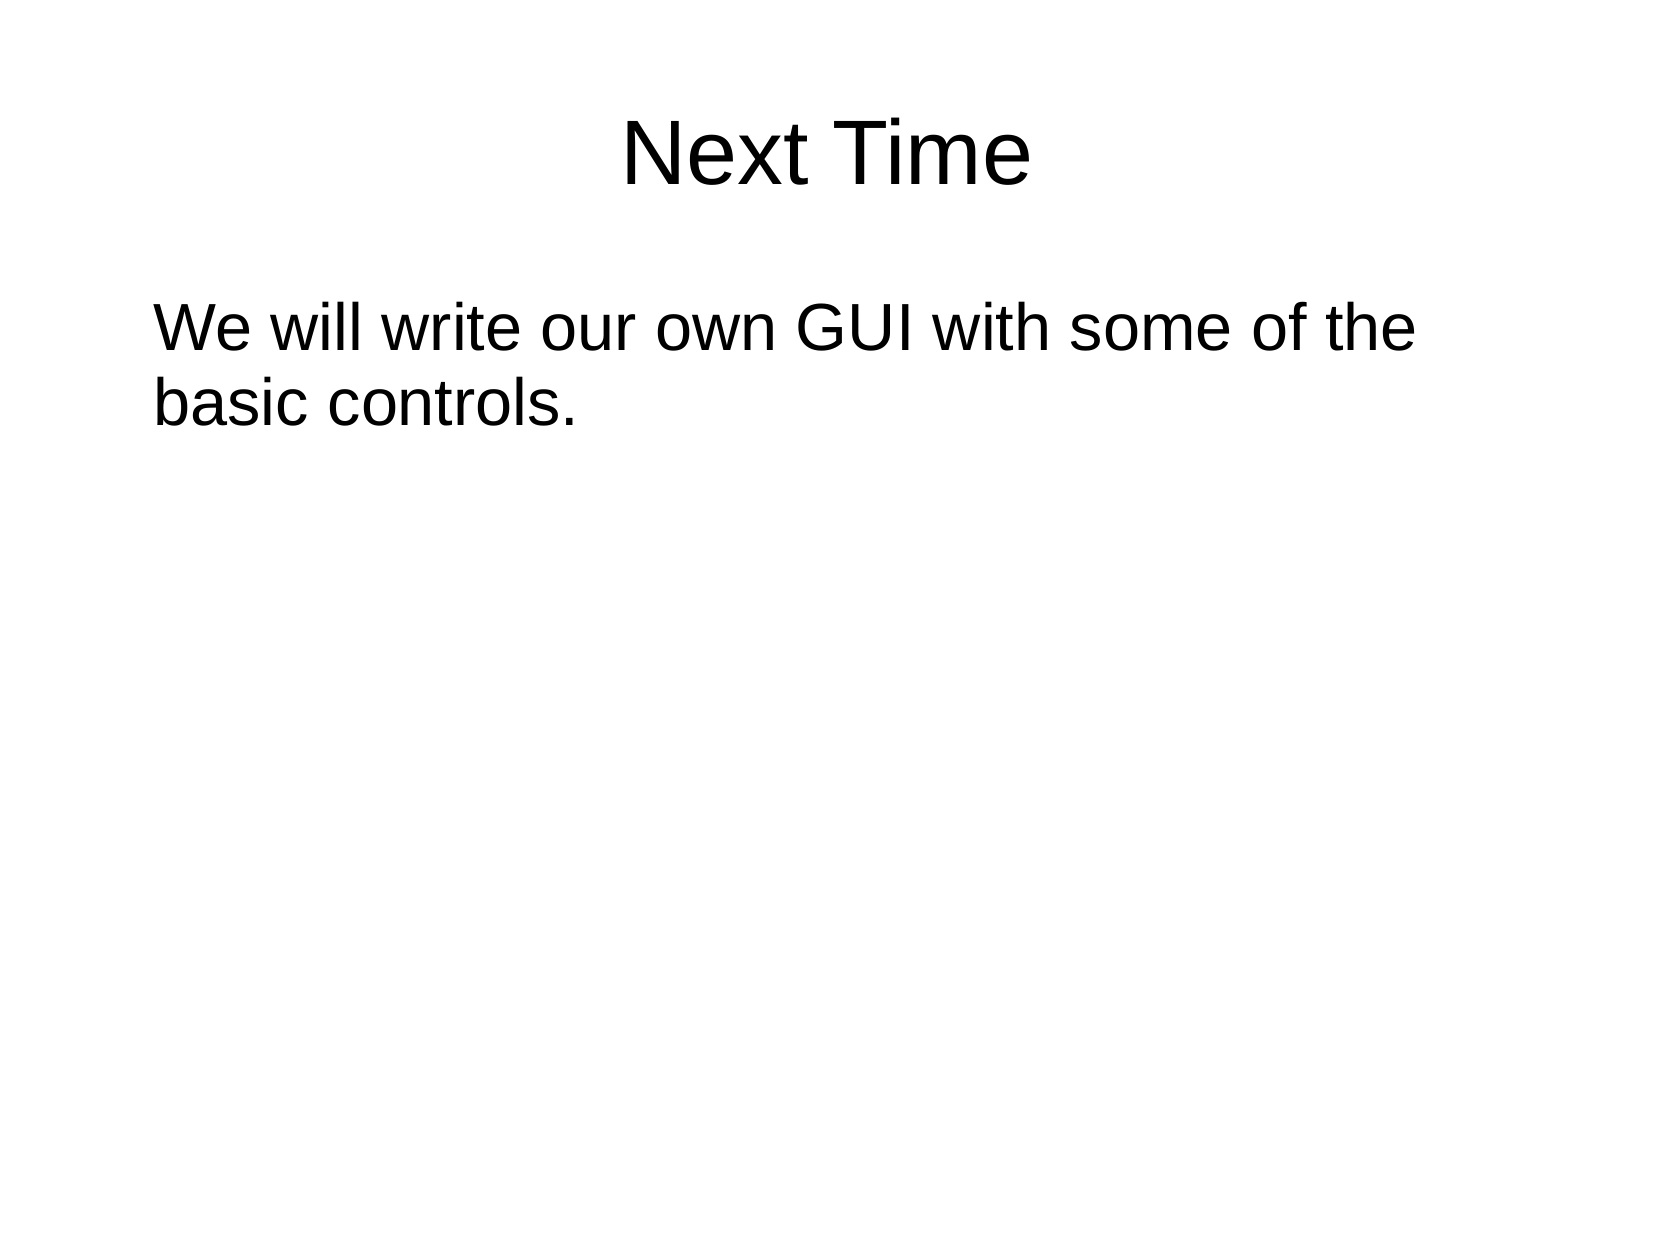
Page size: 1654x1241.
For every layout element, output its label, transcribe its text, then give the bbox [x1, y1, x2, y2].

list We will write our own GUI with some of the basic controls. [82, 290, 1571, 1010]
title Next Time [82, 49, 1571, 257]
